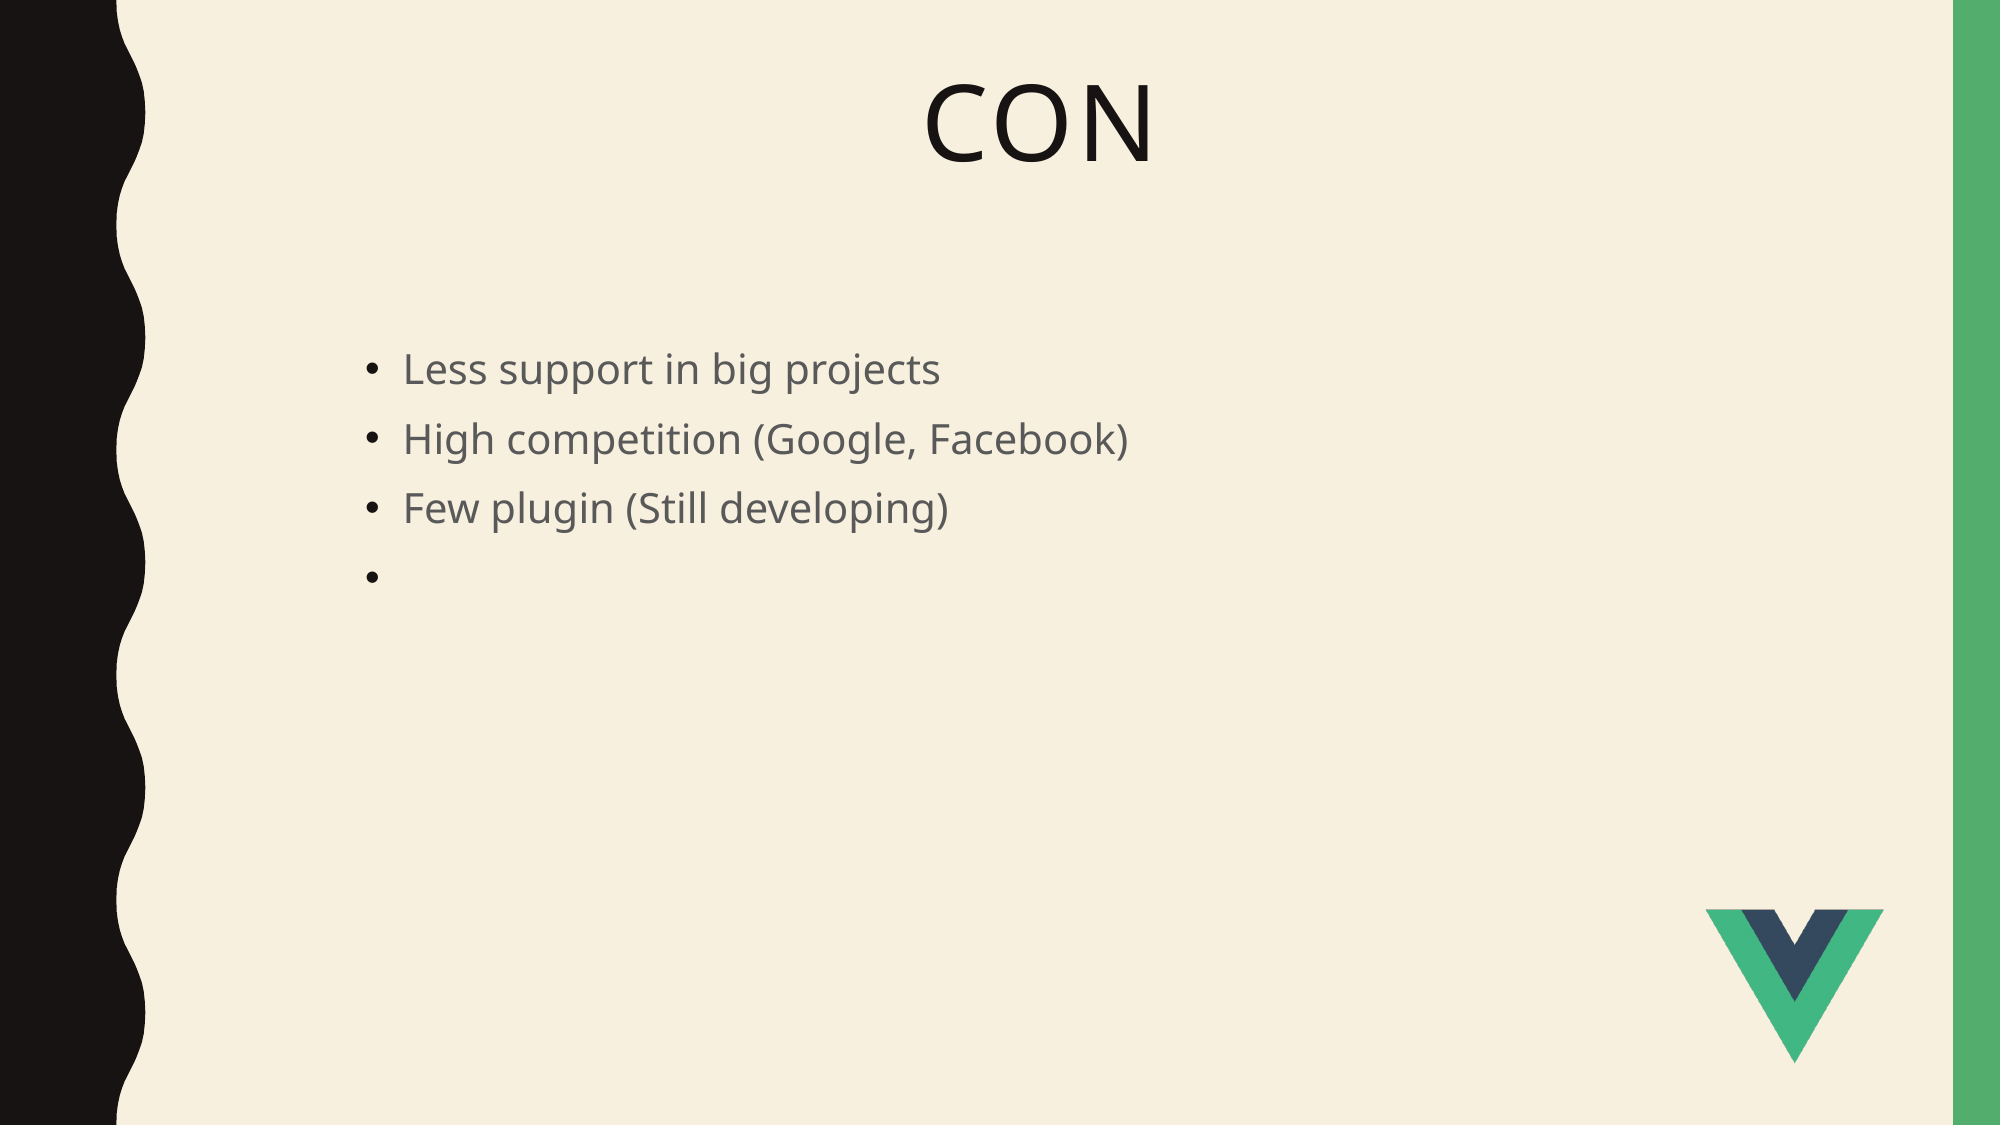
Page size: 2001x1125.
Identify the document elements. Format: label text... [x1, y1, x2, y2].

list Less support in big projects High competition (Google, Facebook) Few plugin (Still developing) [350, 330, 1617, 931]
title con [205, 62, 1876, 308]
picture [1661, 853, 1928, 1120]
